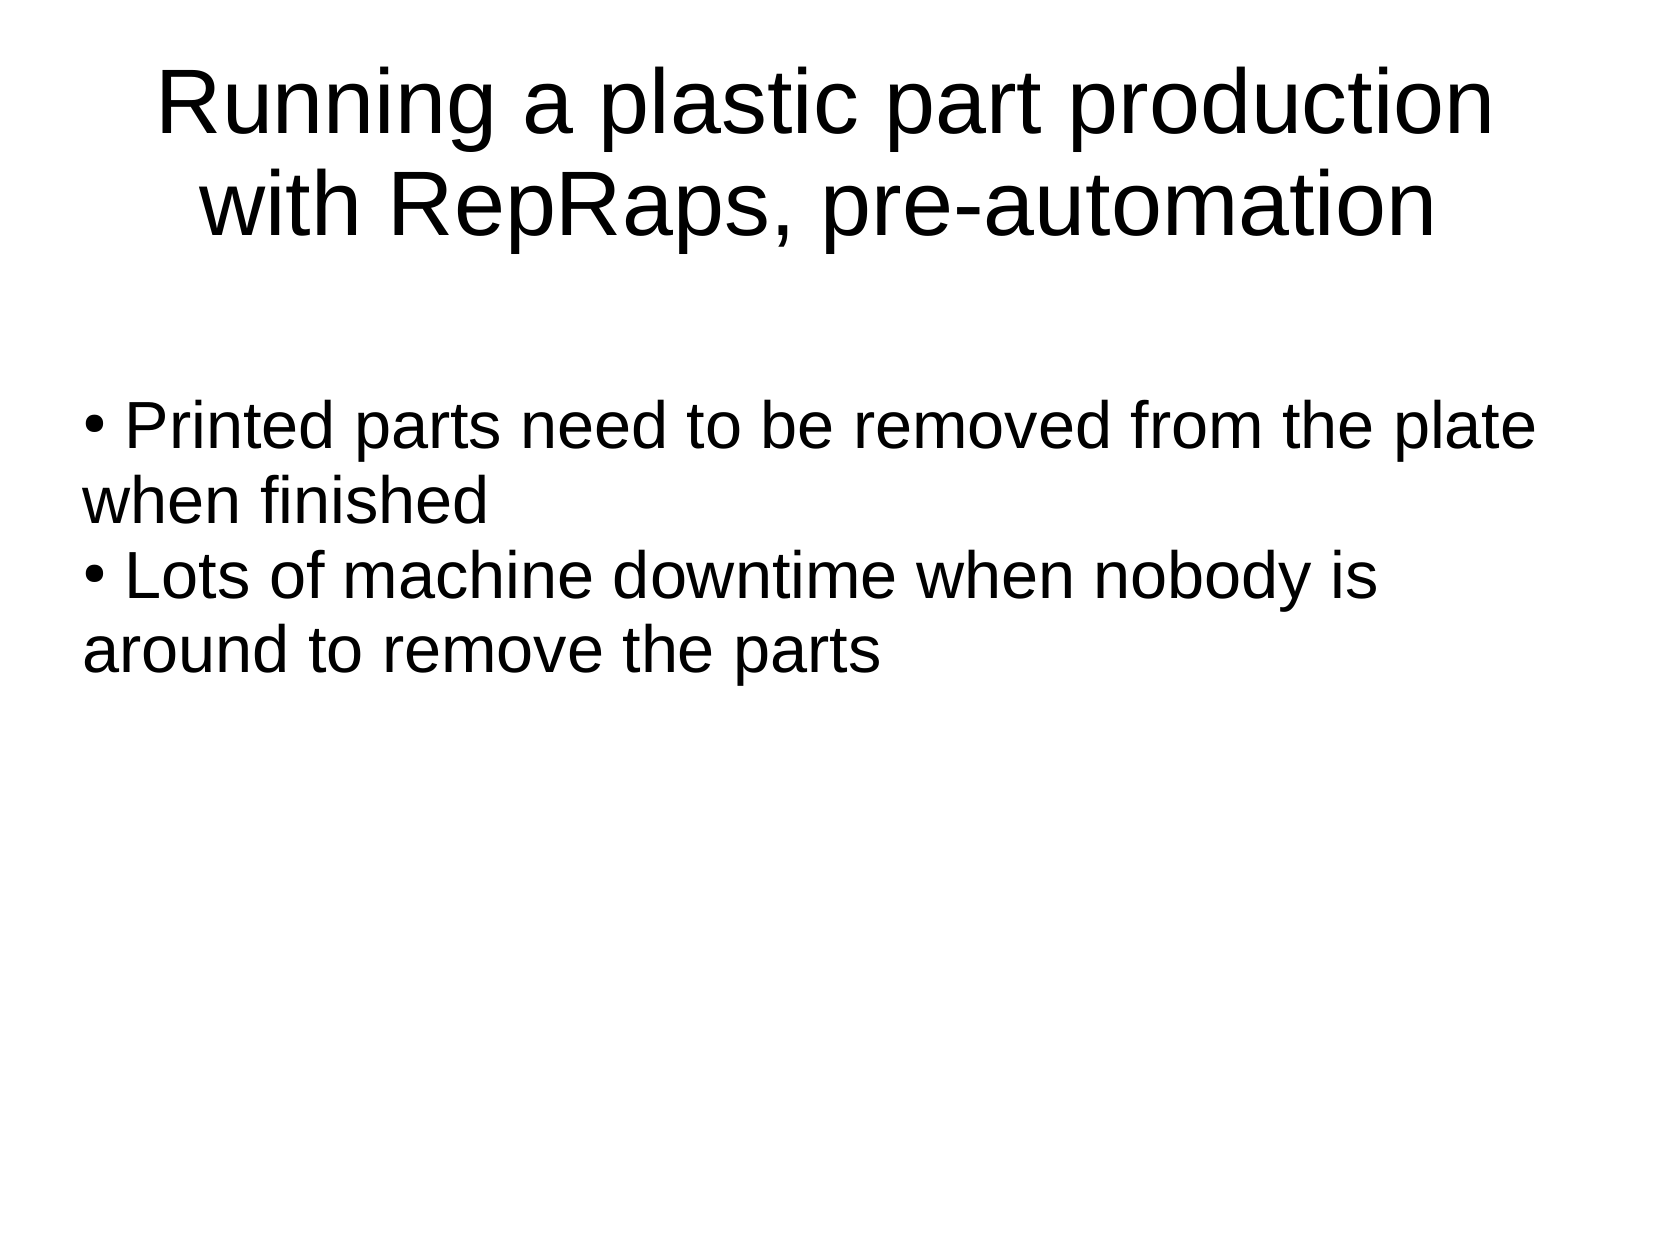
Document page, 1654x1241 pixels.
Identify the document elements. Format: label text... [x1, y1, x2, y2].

subtitle Printed parts need to be removed from the plate when finished Lots of machine downtime when nobody is around to remove the parts [82, 290, 1571, 1010]
title Running a plastic part production with RepRaps, pre-automation [82, 49, 1571, 257]
